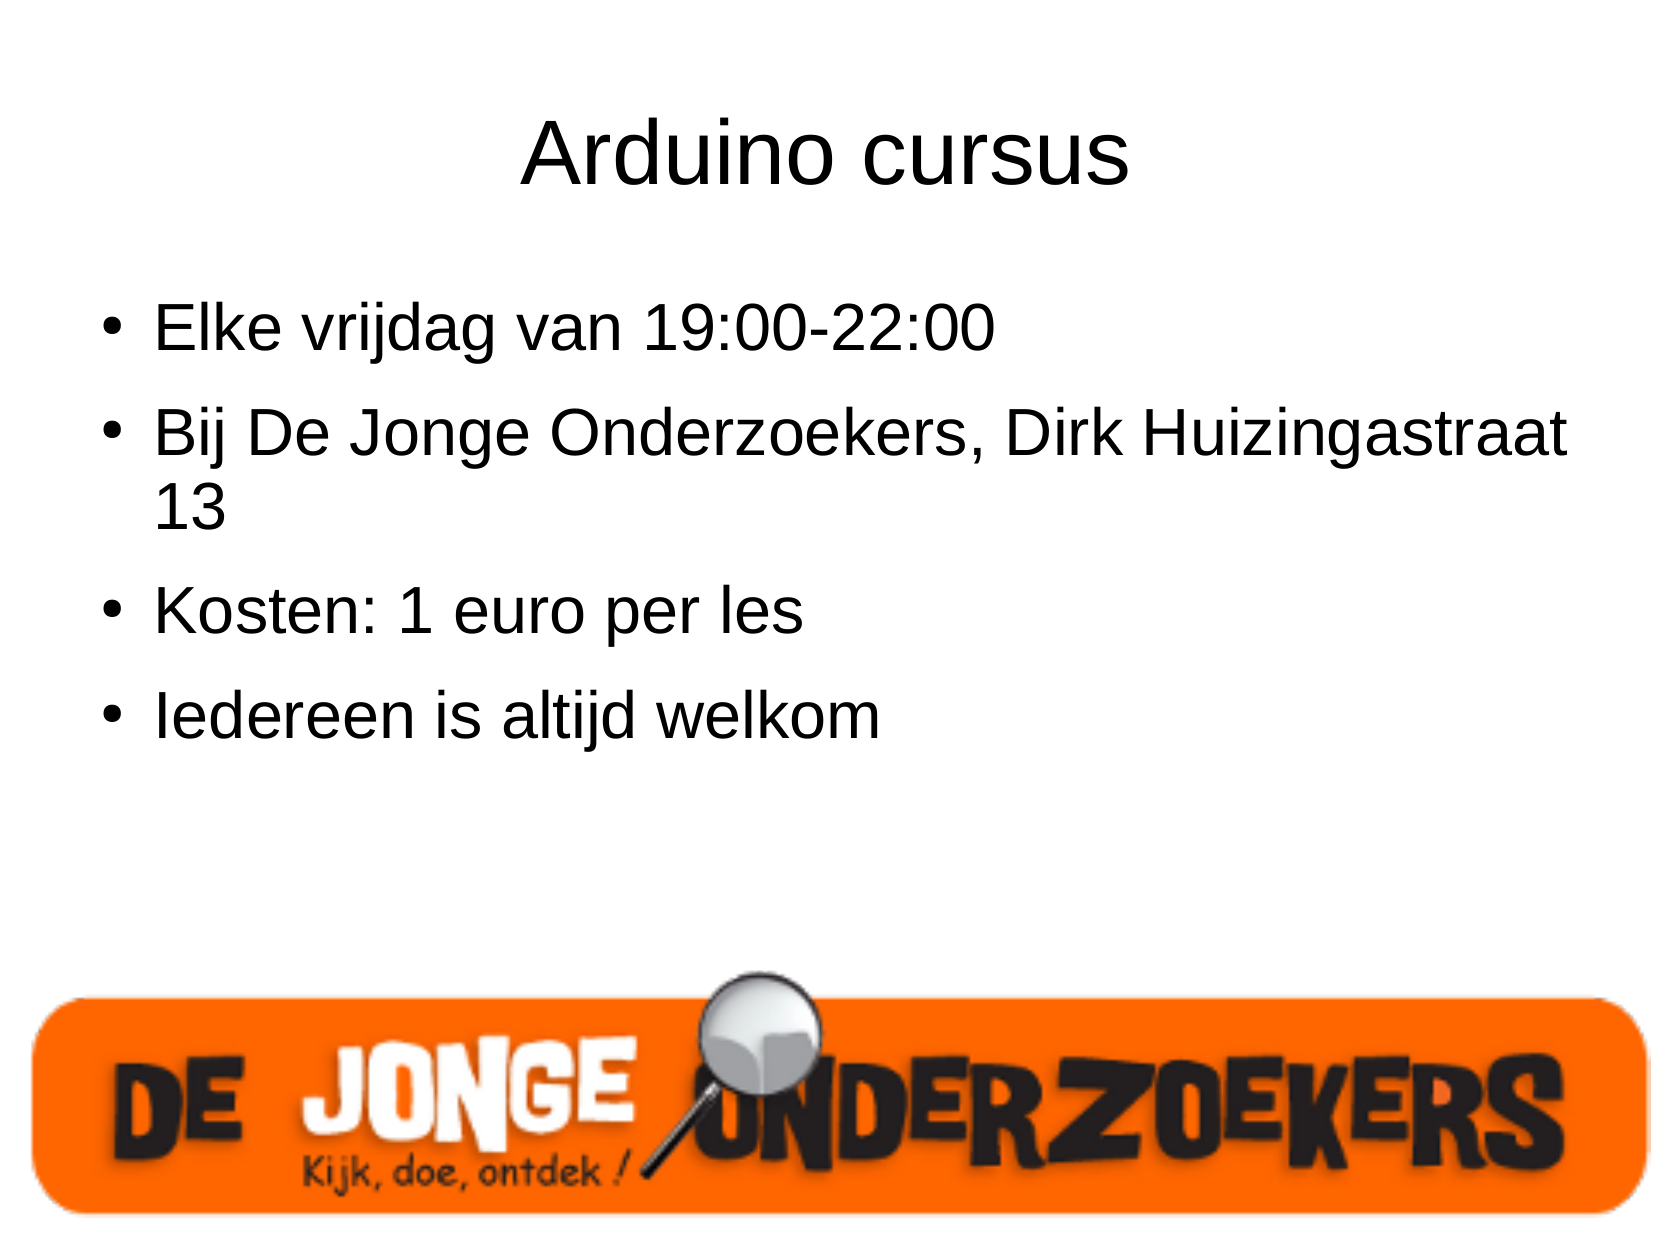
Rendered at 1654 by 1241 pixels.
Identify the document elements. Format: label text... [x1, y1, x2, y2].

picture [30, 959, 1651, 1219]
title Arduino cursus [82, 49, 1571, 257]
list Elke vrijdag van 19:00-22:00 Bij De Jonge Onderzoekers, Dirk Huizingastraat 13 Kosten: 1 euro per les Iedereen is altijd welkom [82, 290, 1571, 959]
